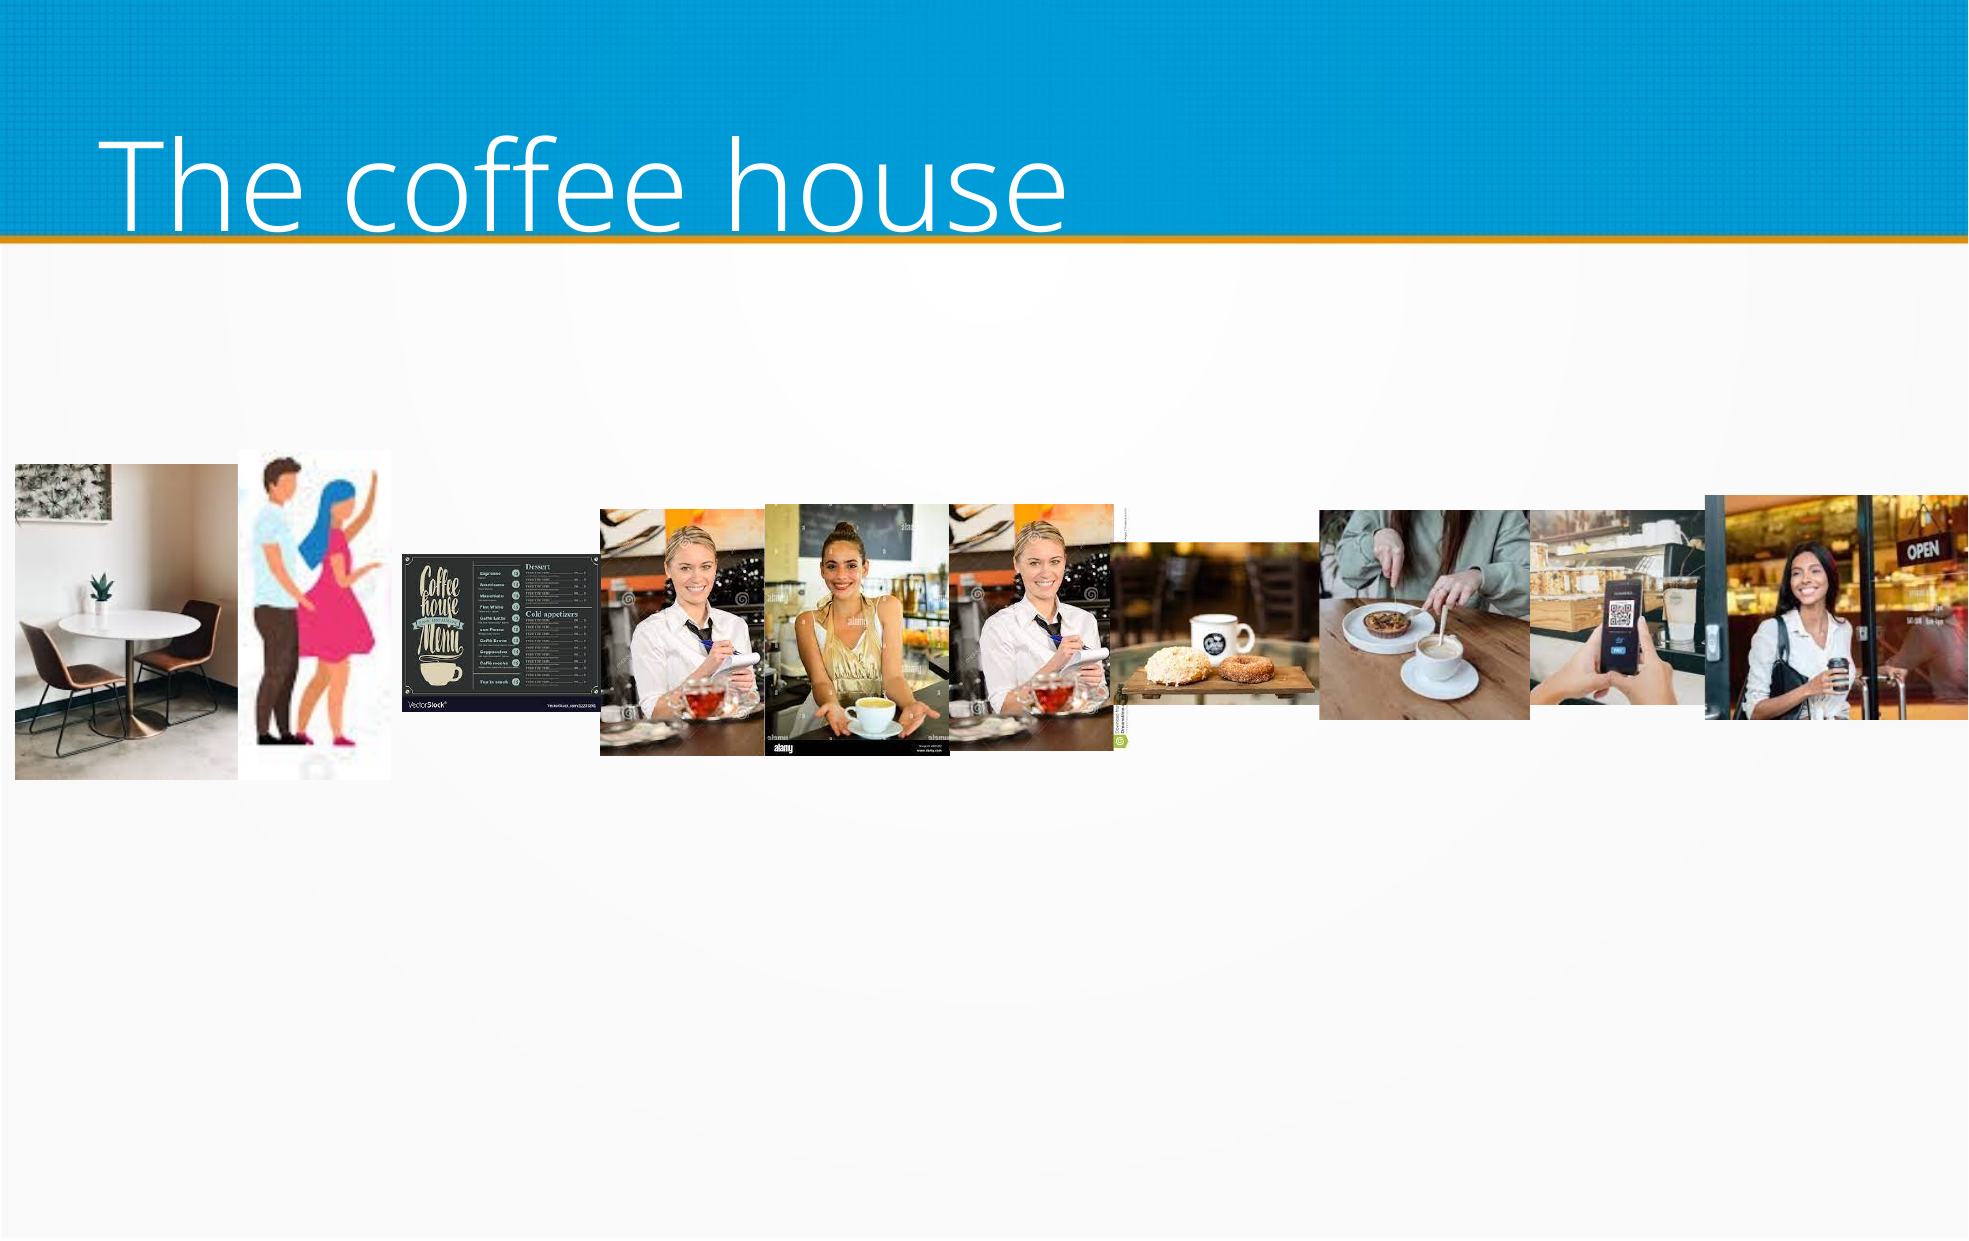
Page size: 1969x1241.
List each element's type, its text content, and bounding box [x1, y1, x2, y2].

title The coffee house [98, 49, 1870, 257]
picture [0, 233, 1969, 1241]
